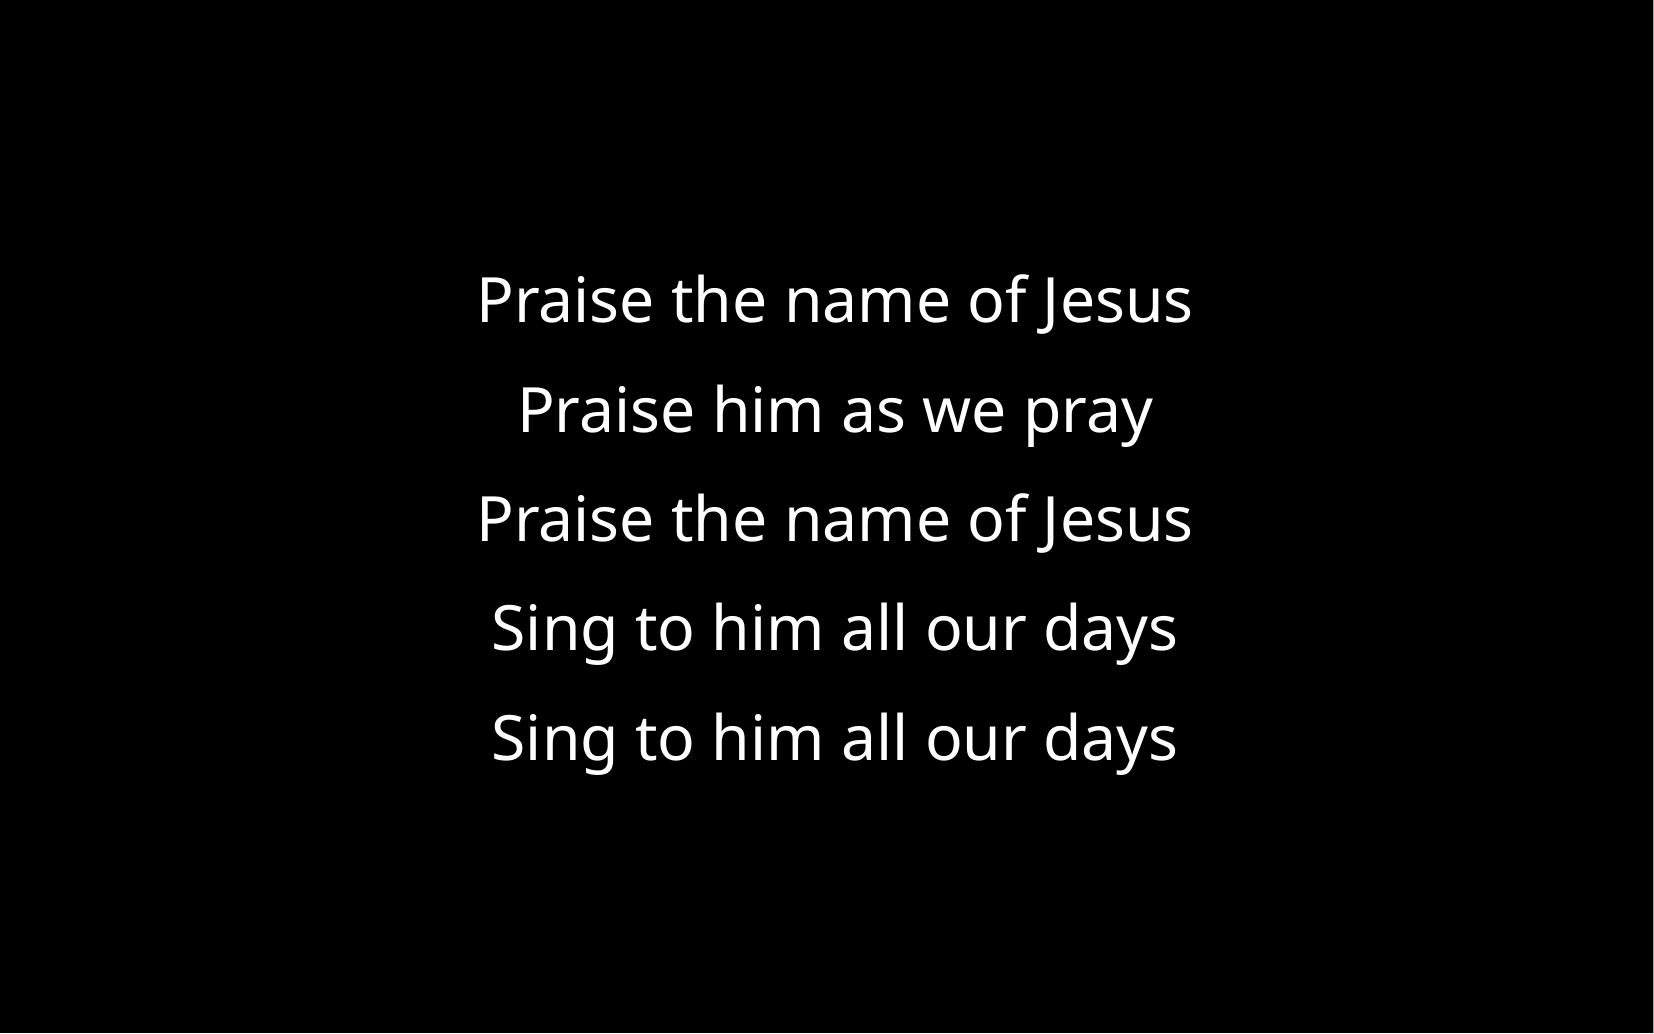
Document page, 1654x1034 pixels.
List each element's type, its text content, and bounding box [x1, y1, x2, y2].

list Praise the name of Jesus Praise him as we pray Praise the name of Jesus Sing to him all our days Sing to him all our days [0, 255, 1654, 1024]
